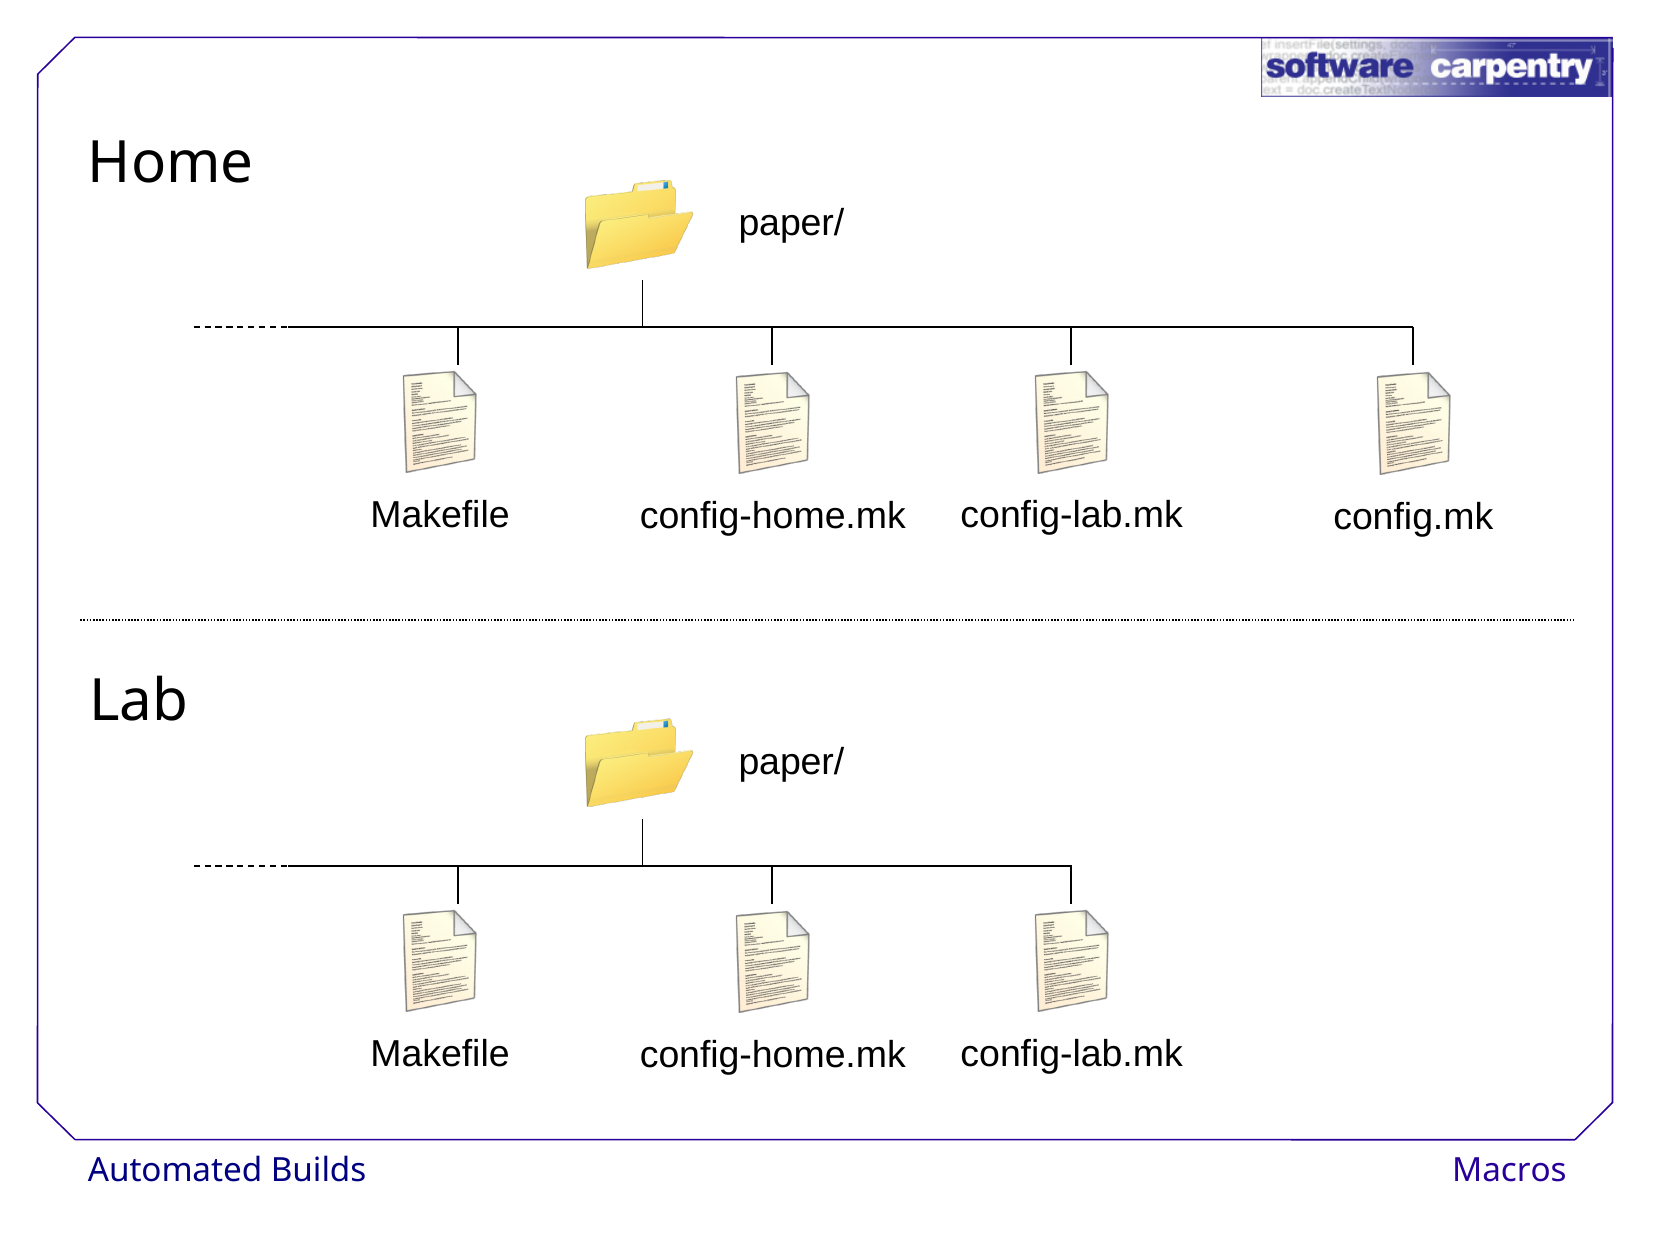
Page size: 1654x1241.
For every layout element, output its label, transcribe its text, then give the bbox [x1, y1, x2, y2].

picture [1357, 365, 1471, 480]
picture [383, 364, 497, 478]
picture [383, 903, 497, 1017]
text_box Home [73, 81, 419, 202]
text_box config-lab.mk [945, 1025, 1198, 1084]
picture [581, 705, 697, 821]
text_box config.mk [1318, 487, 1509, 546]
picture [1261, 39, 1613, 97]
picture [581, 166, 697, 282]
picture [1015, 364, 1129, 479]
text_box Lab [74, 619, 354, 741]
text_box paper/ [723, 194, 860, 252]
text_box paper/ [723, 733, 860, 791]
text_box Makefile [355, 1025, 525, 1083]
picture [1015, 903, 1129, 1017]
text_box Makefile [355, 486, 525, 544]
picture [716, 365, 830, 479]
text_box config-lab.mk [945, 486, 1198, 545]
text_box config-home.mk [624, 1026, 921, 1084]
picture [716, 904, 830, 1018]
text_box config-home.mk [624, 487, 921, 545]
